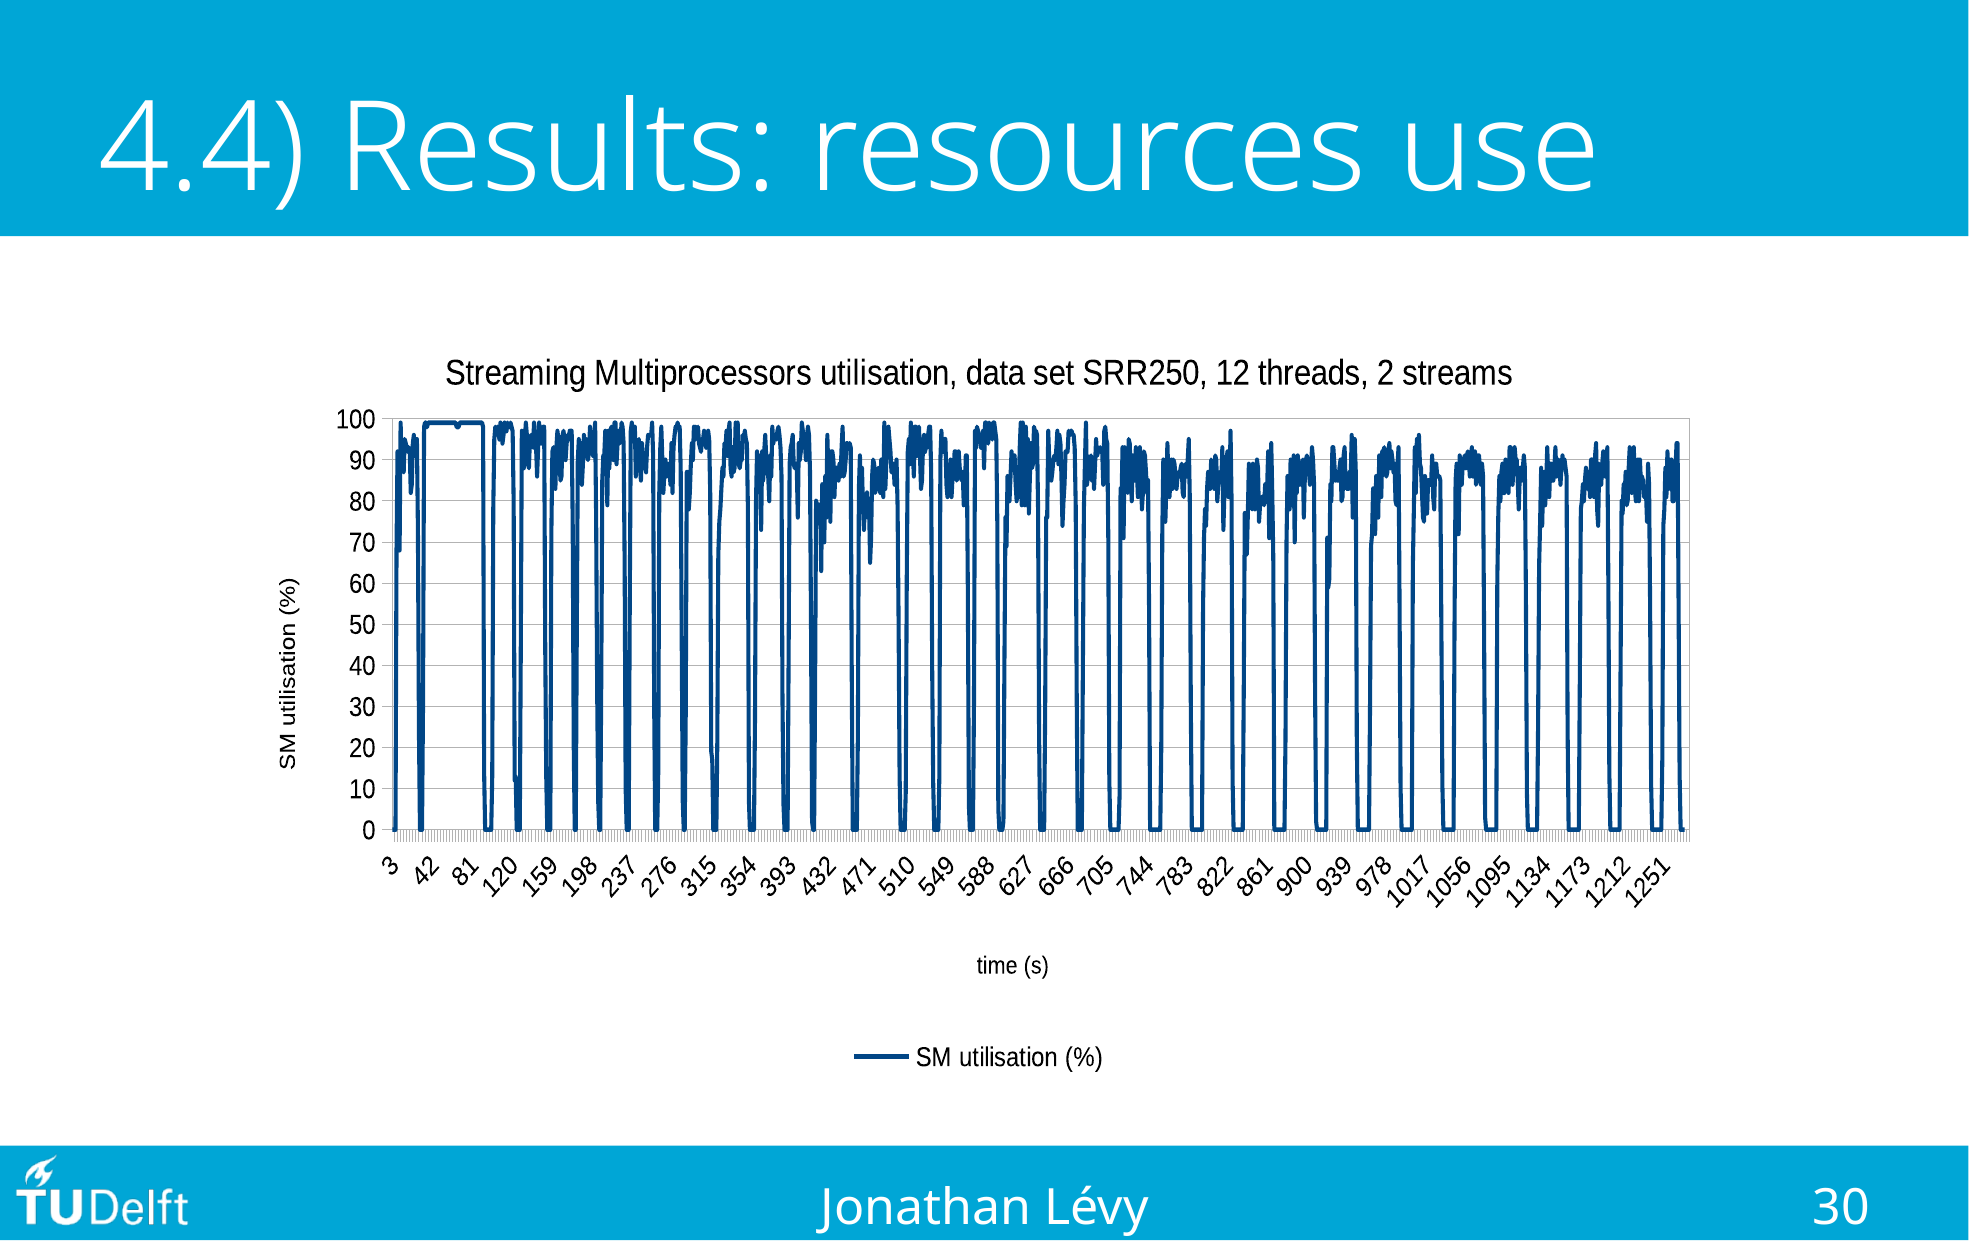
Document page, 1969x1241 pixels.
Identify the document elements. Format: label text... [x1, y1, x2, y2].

title 4.4) Results: resources use [98, 19, 1870, 227]
picture [238, 315, 1720, 1080]
